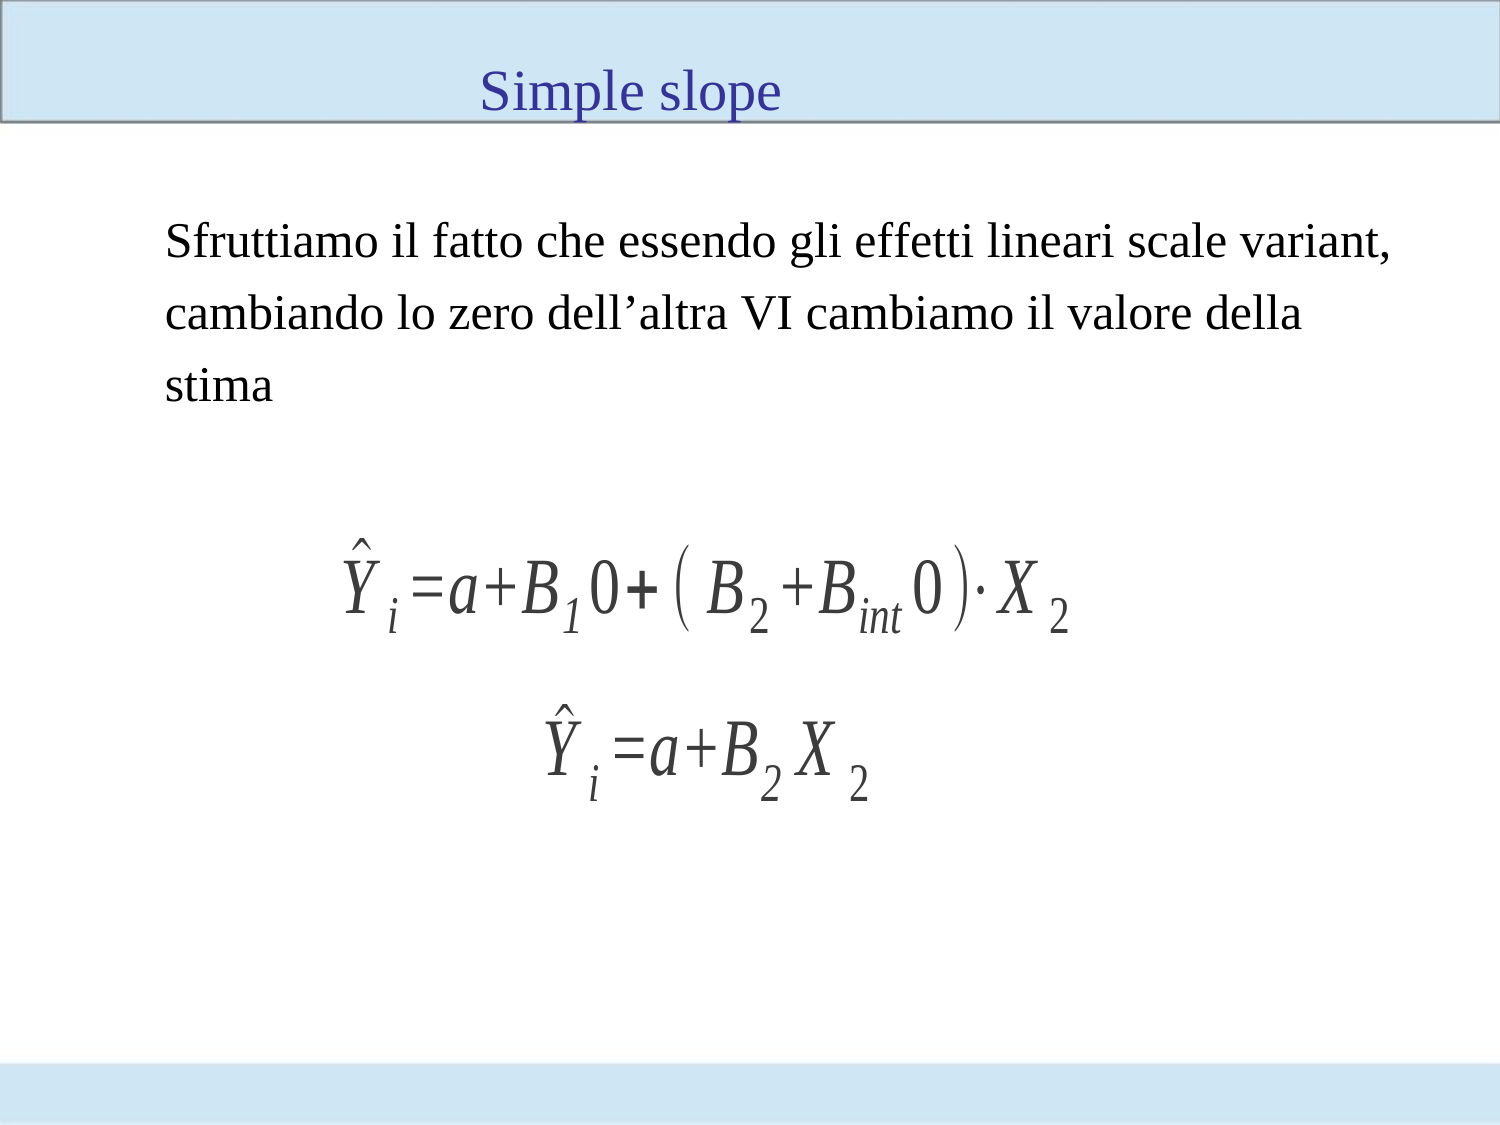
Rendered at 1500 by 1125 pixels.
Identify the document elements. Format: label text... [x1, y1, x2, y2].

picture [0, 0, 1500, 1125]
chart [324, 538, 1093, 647]
title Simple slope [150, 37, 1113, 138]
text_box Sfruttiamo il fatto che essendo gli effetti lineari scale variant, cambiando lo zero dell’altra VI cambiamo il valore della stima [150, 187, 1426, 535]
chart [527, 704, 890, 813]
